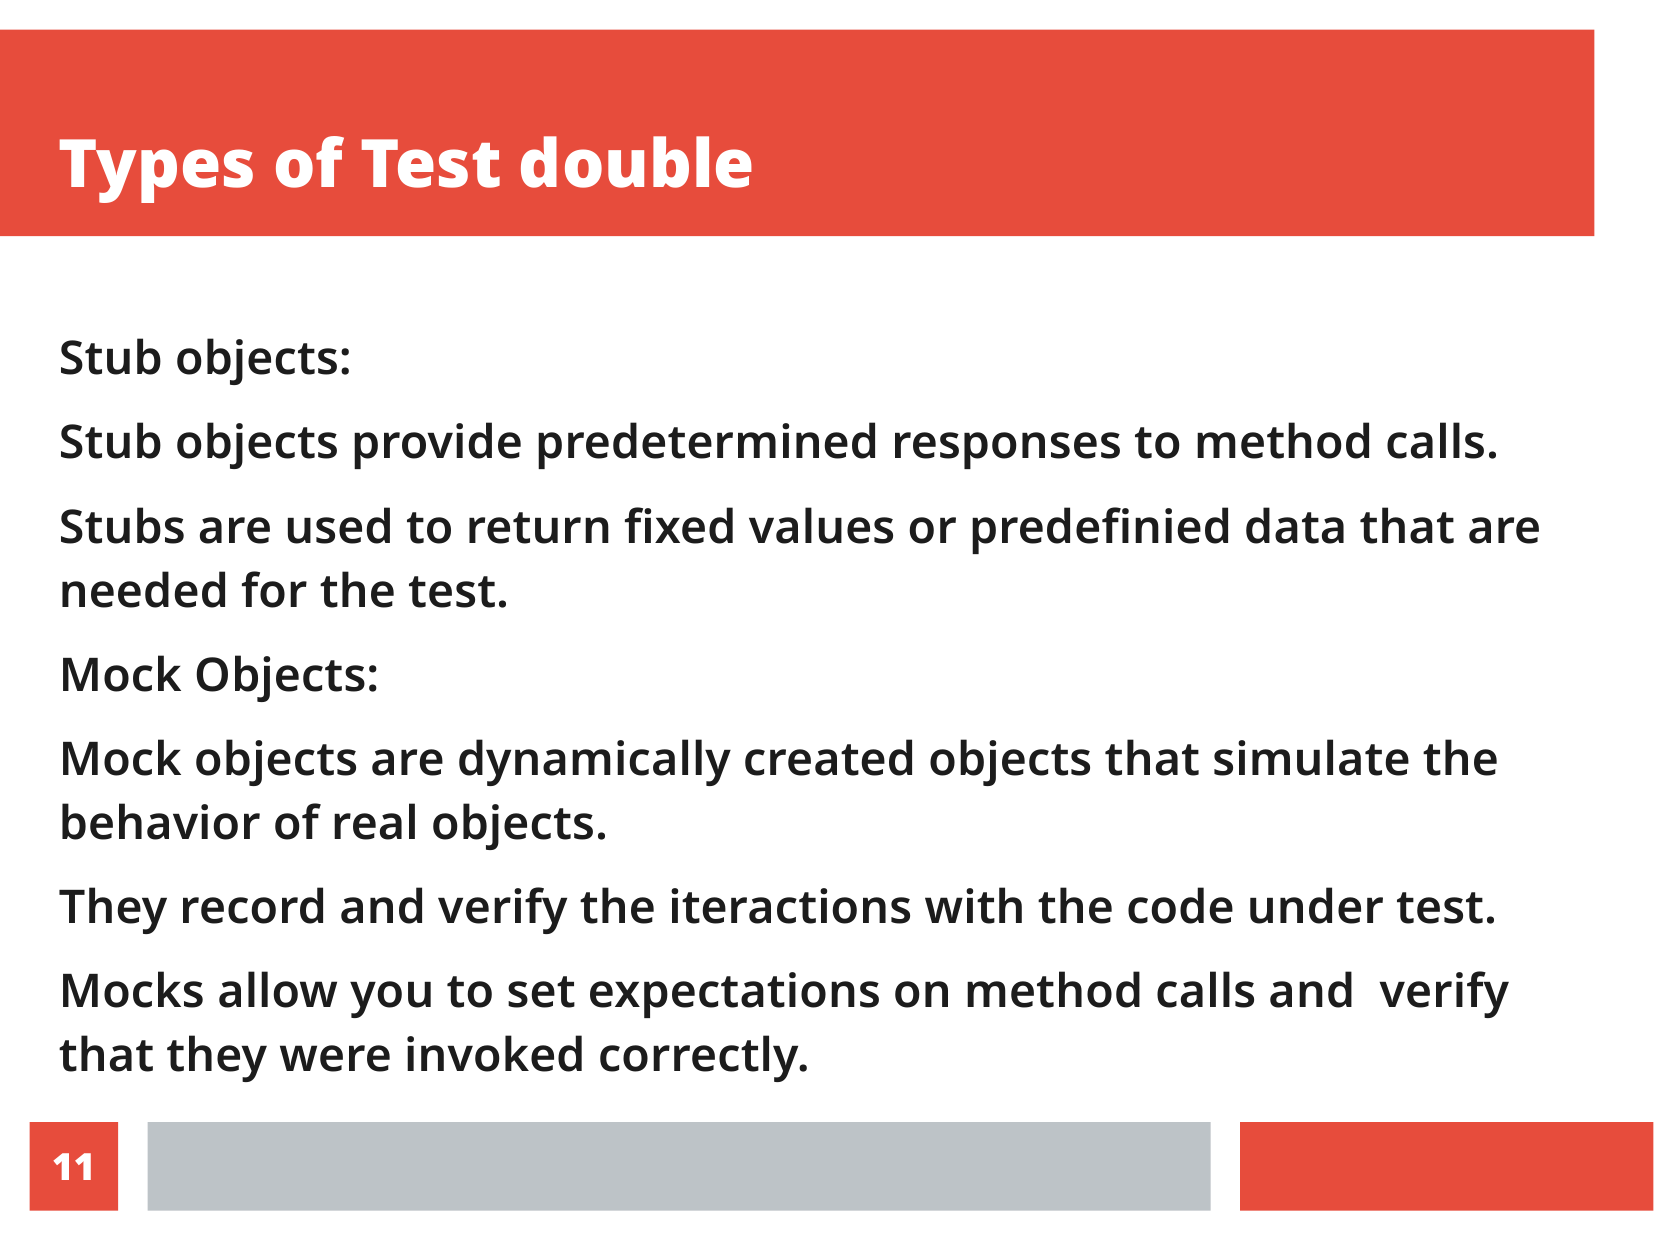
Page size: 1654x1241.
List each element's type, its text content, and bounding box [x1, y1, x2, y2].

title Types of Test double [59, 59, 1595, 207]
list Stub objects: Stub objects provide predetermined responses to method calls. Stubs are used to return fixed values or predefinied data that are needed for the test. Mock Objects: Mock objects are dynamically created objects that simulate the behavior of real objects. They record and verify the iteractions with the code under test. Mocks allow you to set expectations on method calls and verify that they were invoked correctly. [59, 324, 1565, 1093]
